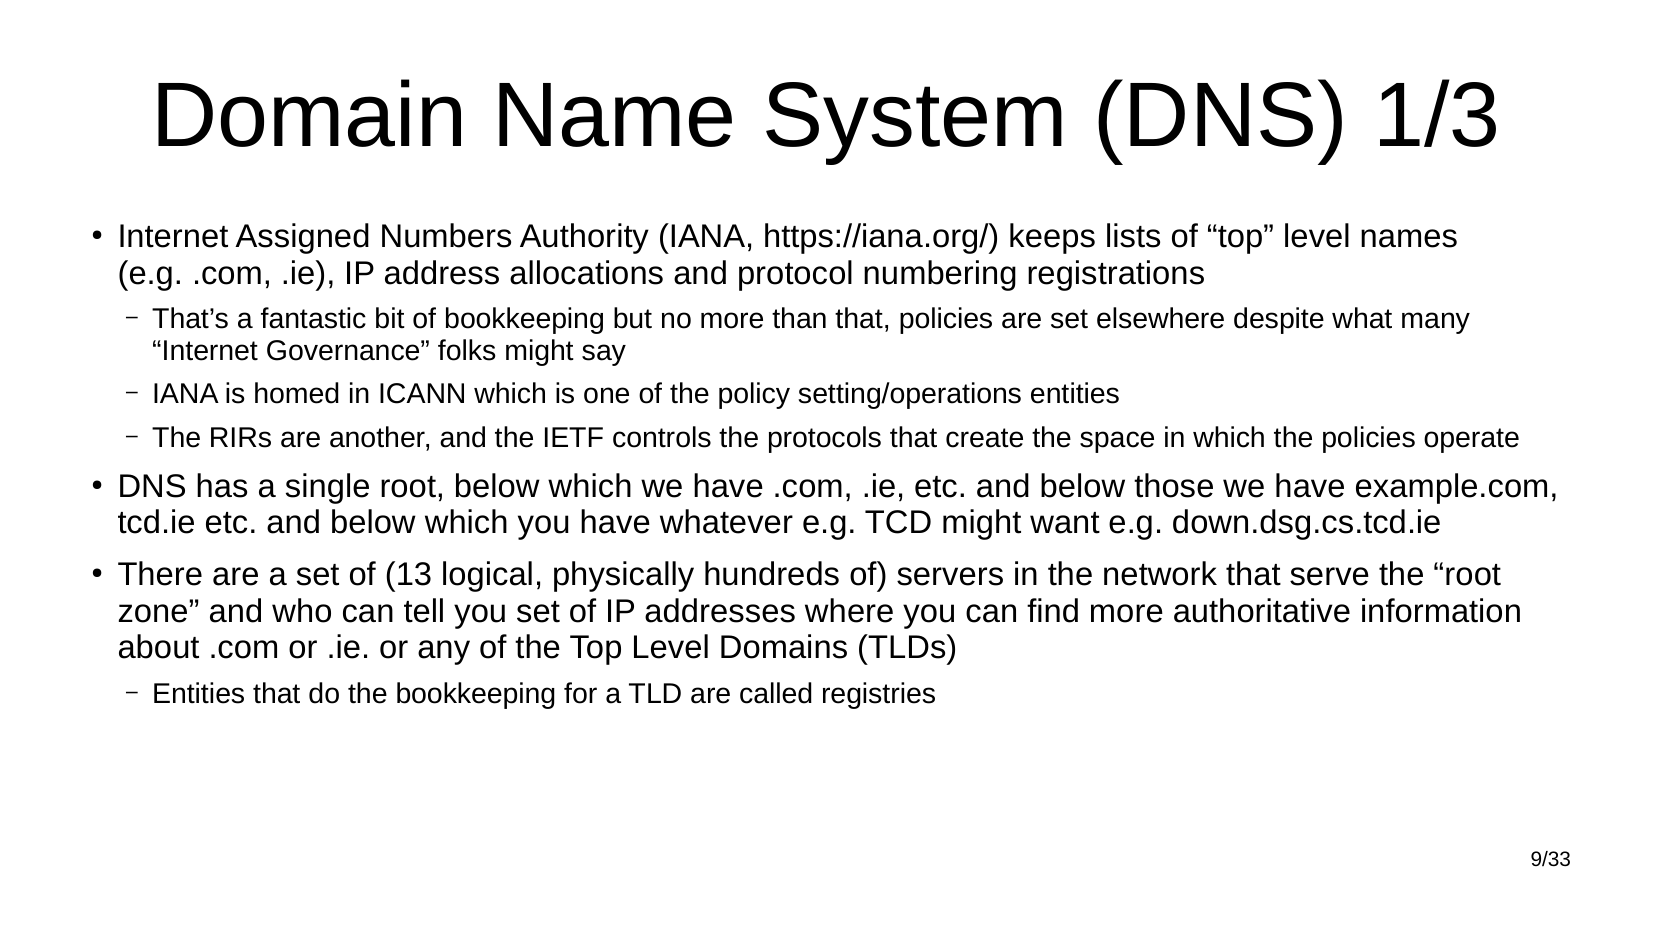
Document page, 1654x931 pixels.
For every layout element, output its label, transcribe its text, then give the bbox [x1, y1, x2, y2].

list Internet Assigned Numbers Authority (IANA, https://iana.org/) keeps lists of “top” level names (e.g. .com, .ie), IP address allocations and protocol numbering registrations That’s a fantastic bit of bookkeeping but no more than that, policies are set elsewhere despite what many “Internet Governance” folks might say IANA is homed in ICANN which is one of the policy setting/operations entities The RIRs are another, and the IETF controls the protocols that create the space in which the policies operate DNS has a single root, below which we have .com, .ie, etc. and below those we have example.com, tcd.ie etc. and below which you have whatever e.g. TCD might want e.g. down.dsg.cs.tcd.ie There are a set of (13 logical, physically hundreds of) servers in the network that serve the “root zone” and who can tell you set of IP addresses where you can find more authoritative information about .com or .ie. or any of the Top Level Domains (TLDs) Entities that do the bookkeeping for a TLD are called registries [82, 217, 1576, 758]
title Domain Name System (DNS) 1/3 [82, 37, 1571, 193]
